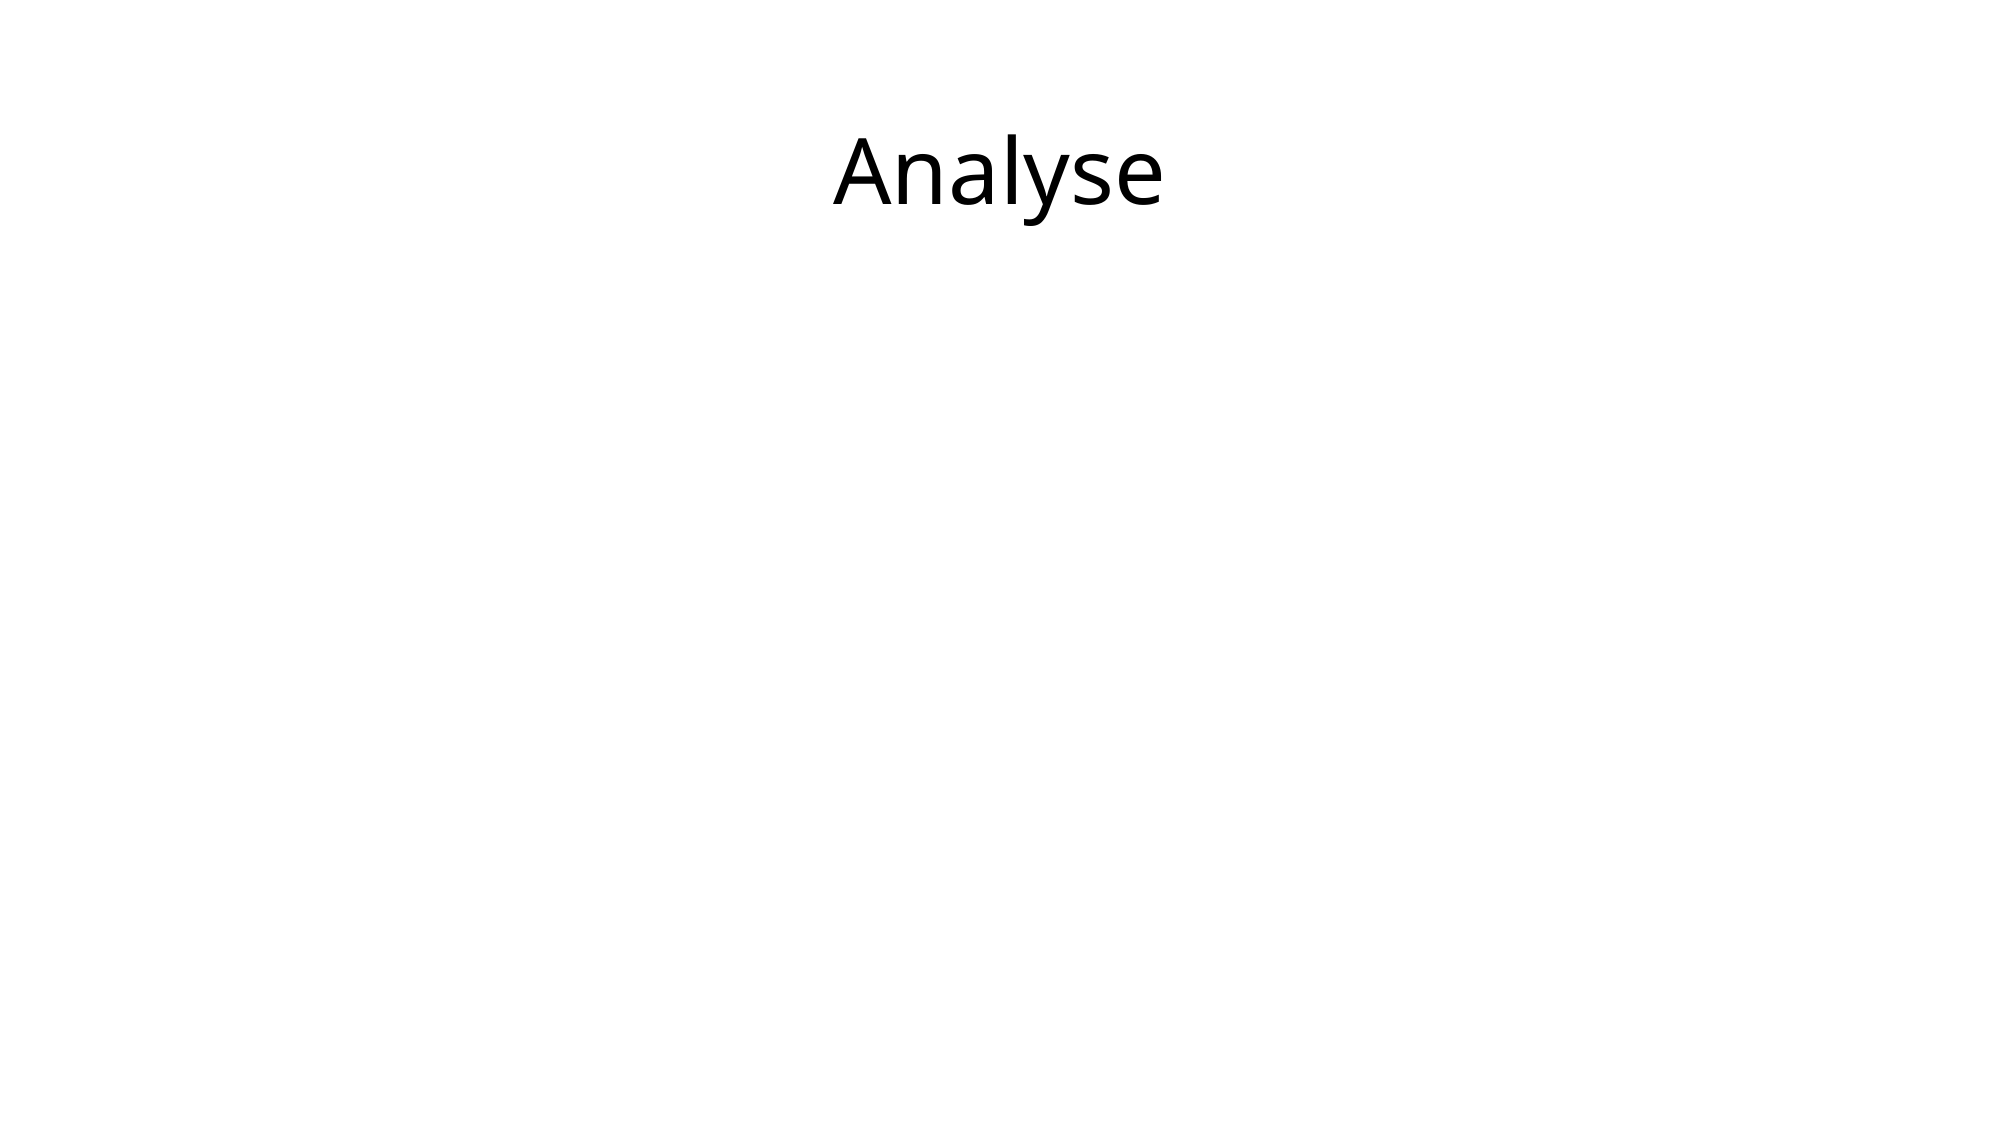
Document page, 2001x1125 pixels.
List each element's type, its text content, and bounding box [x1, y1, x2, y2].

title Analyse [137, 66, 1863, 284]
